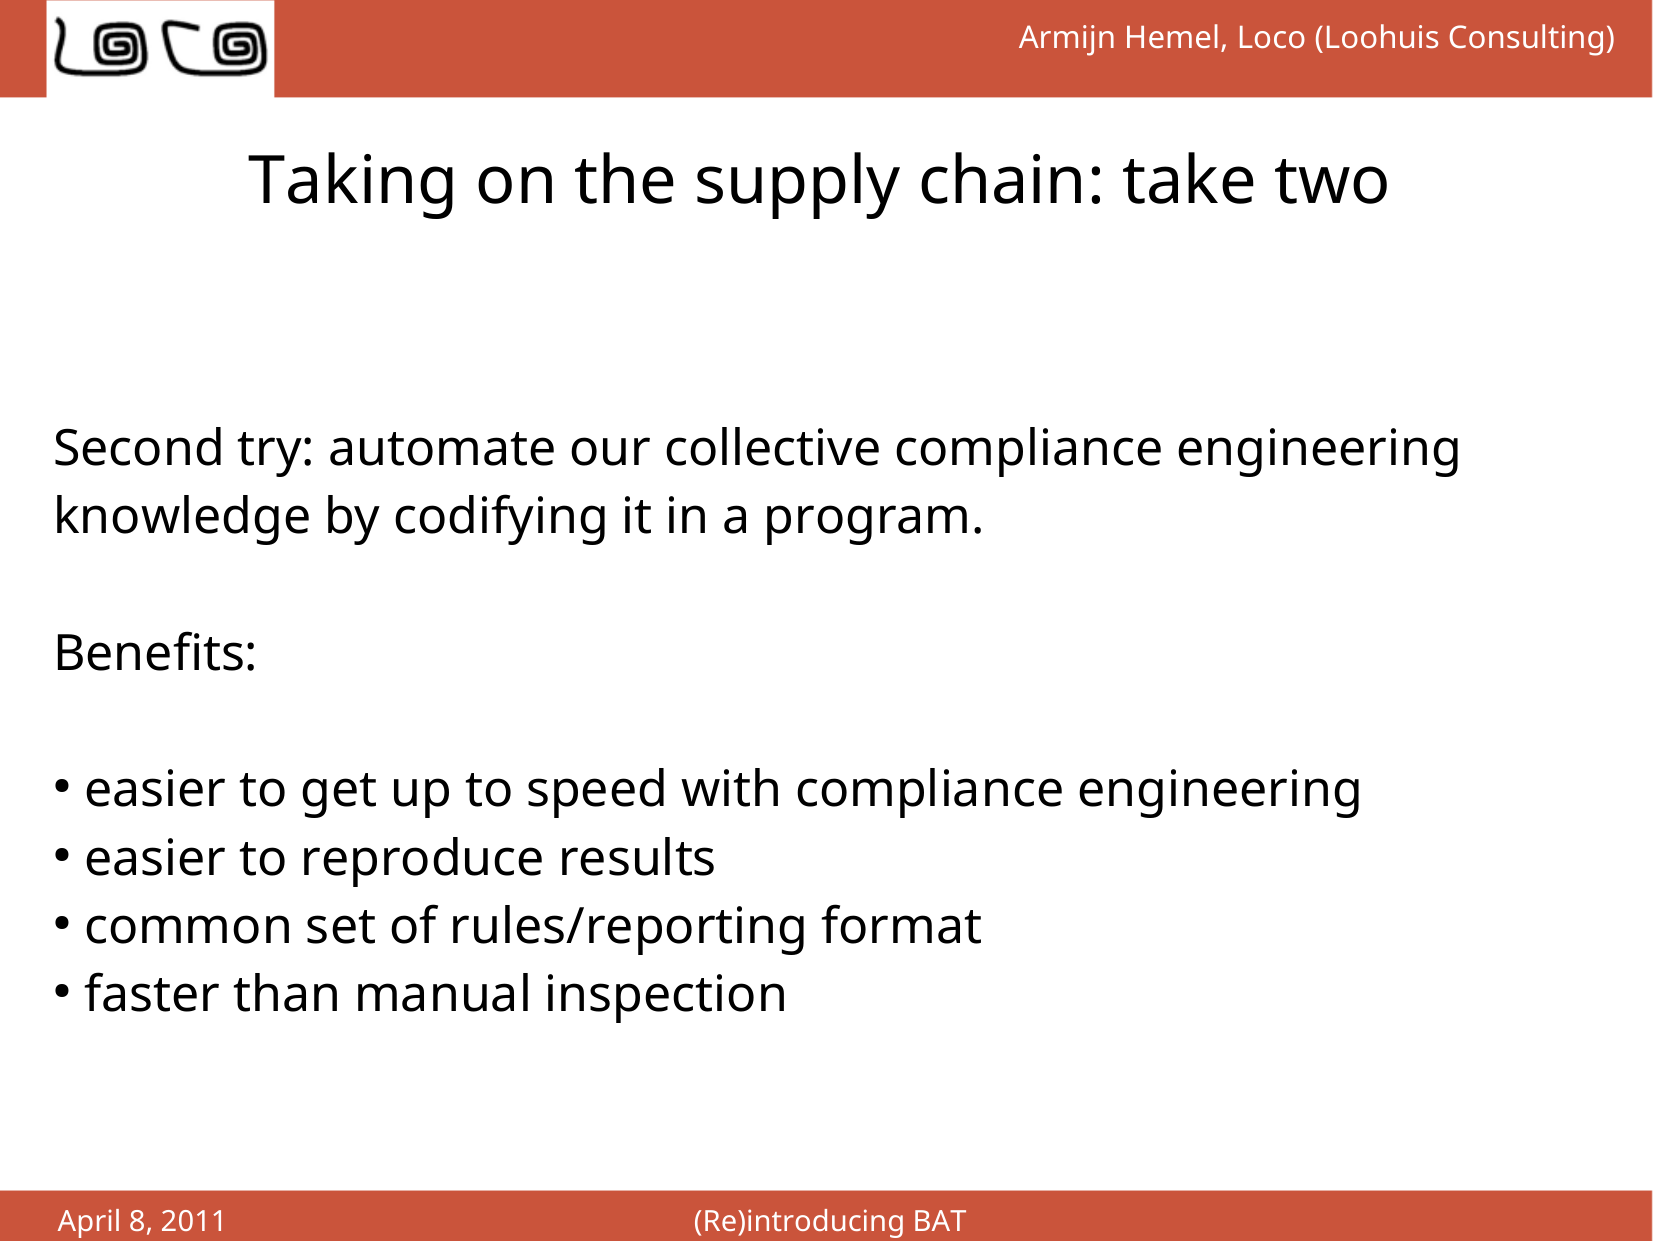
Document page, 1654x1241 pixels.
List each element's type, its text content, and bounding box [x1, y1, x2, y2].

title Taking on the supply chain: take two [47, 125, 1595, 229]
picture [0, 0, 1654, 1241]
subtitle Second try: automate our collective compliance engineering knowledge by codifying it in a program. Benefits: easier to get up to speed with compliance engineering easier to reproduce results common set of rules/reporting format faster than manual inspection [53, 265, 1595, 1173]
